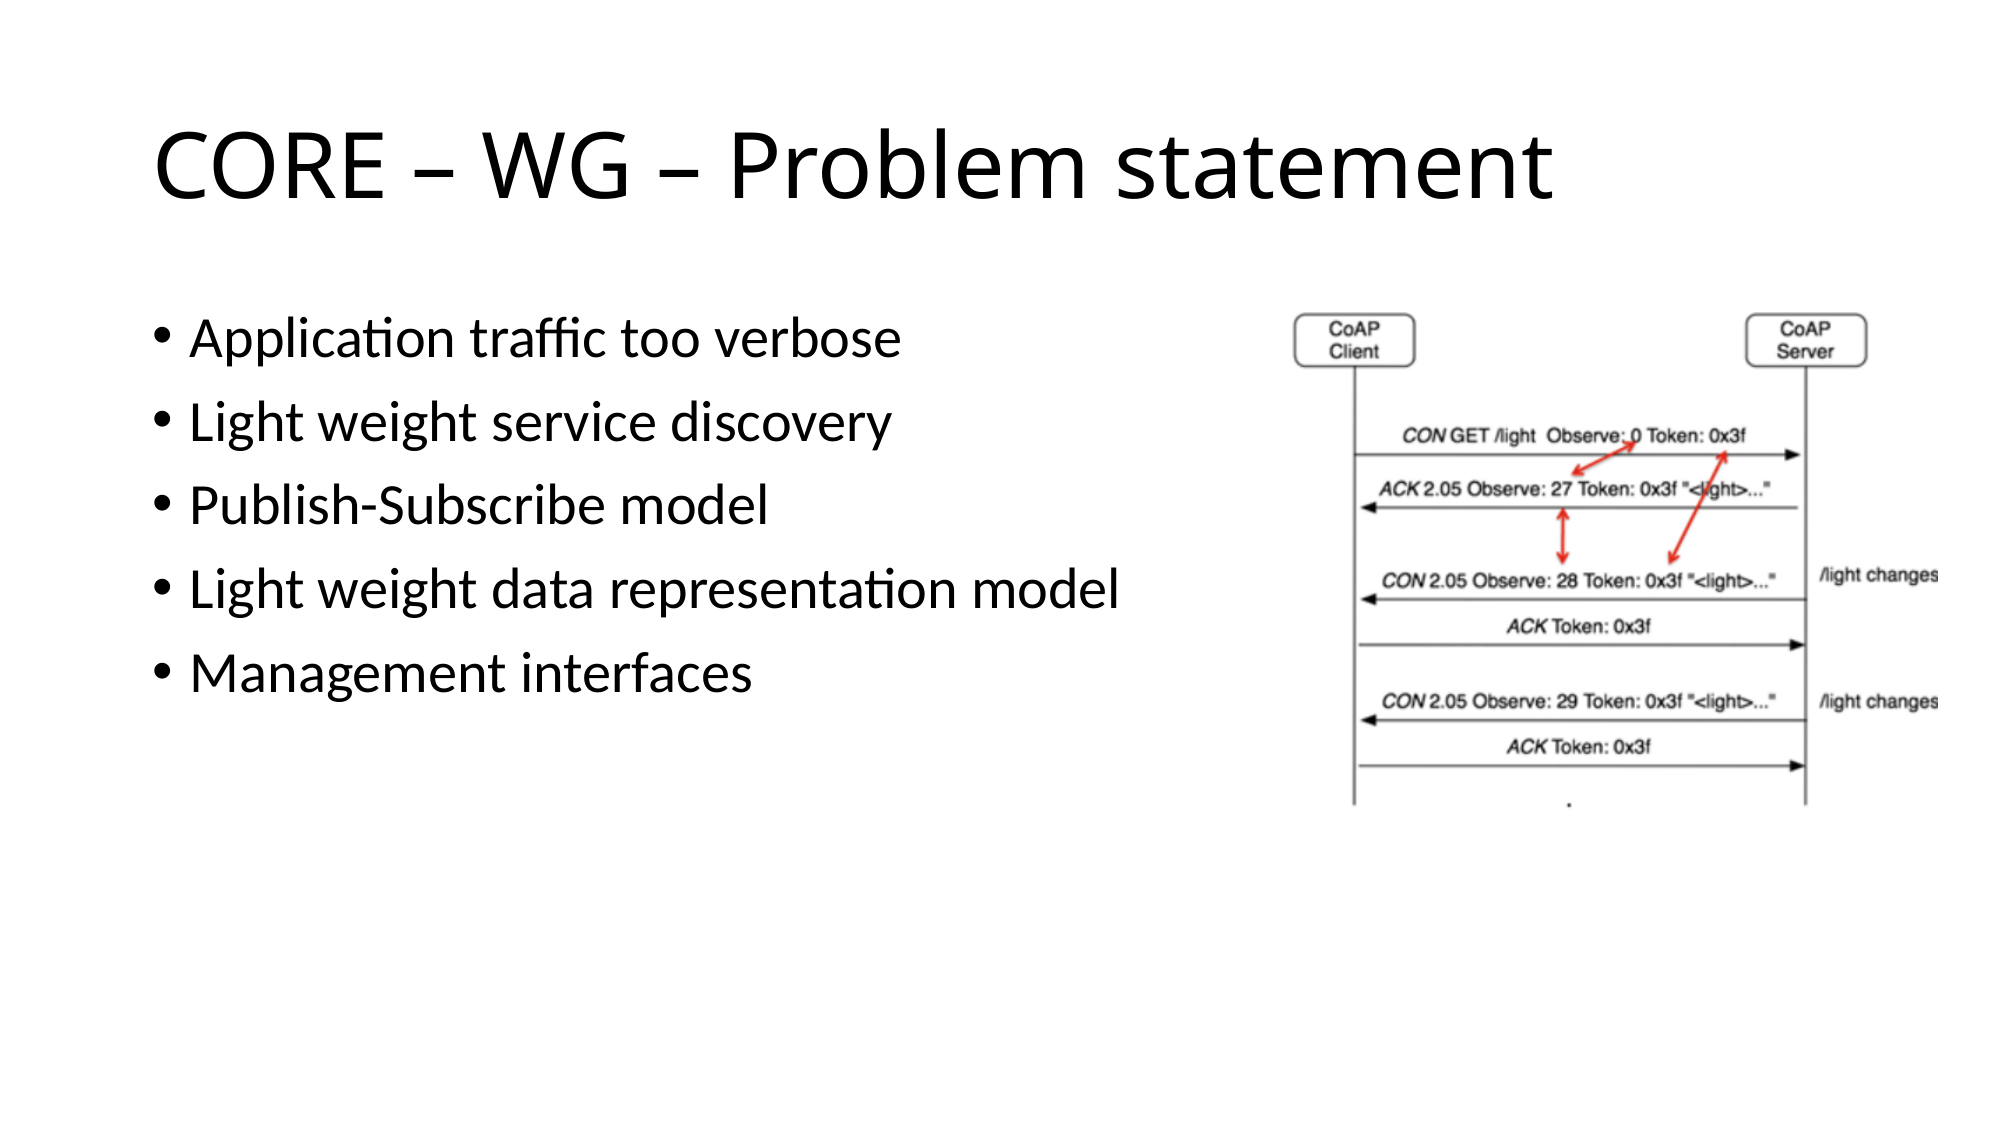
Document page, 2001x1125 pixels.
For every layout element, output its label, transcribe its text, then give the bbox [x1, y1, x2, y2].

list Application traffic too verbose Light weight service discovery Publish-Subscribe model Light weight data representation model Management interfaces [137, 299, 1855, 1014]
picture [1855, 312, 1938, 815]
title CORE – WG – Problem statement [137, 59, 1863, 278]
